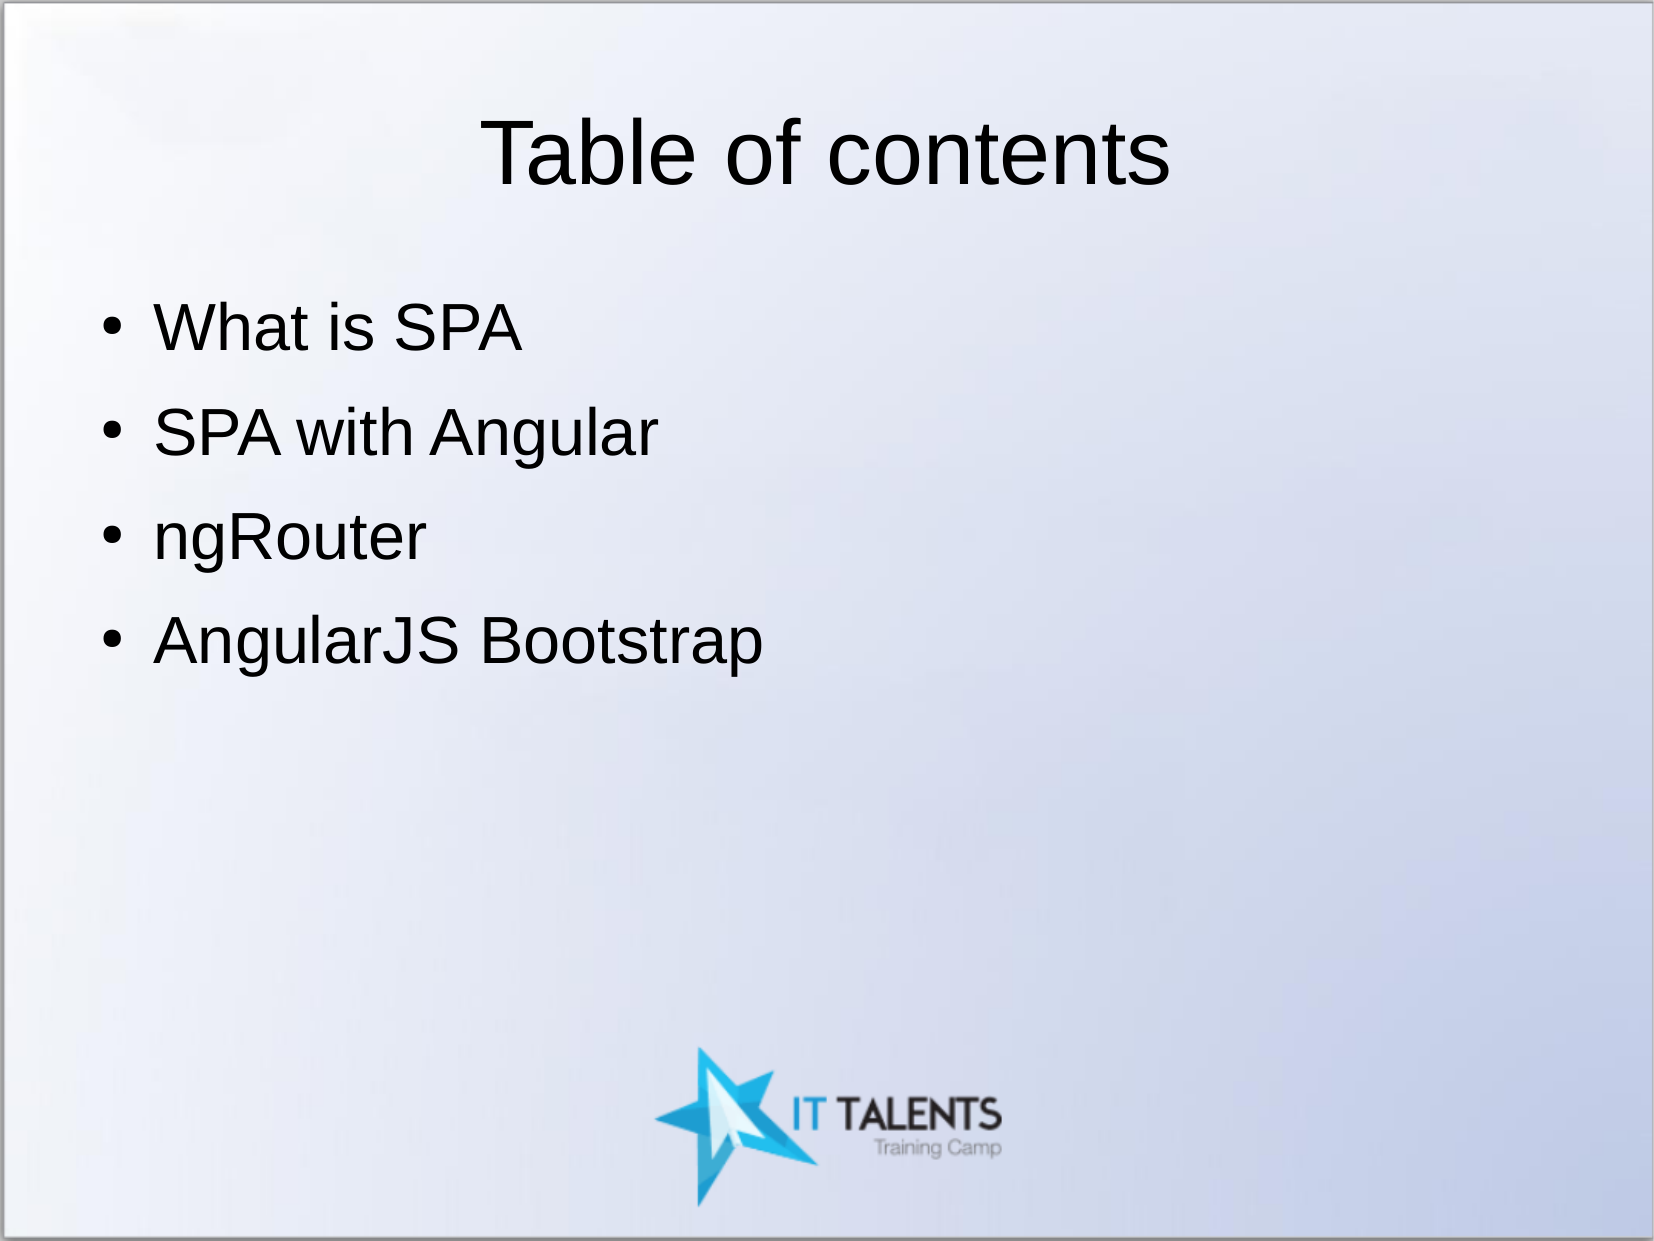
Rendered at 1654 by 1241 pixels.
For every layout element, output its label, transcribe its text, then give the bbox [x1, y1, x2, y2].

list What is SPA SPA with Angular ngRouter AngularJS Bootstrap [82, 290, 1571, 1010]
picture [0, 0, 1654, 1241]
title Table of contents [82, 49, 1571, 257]
